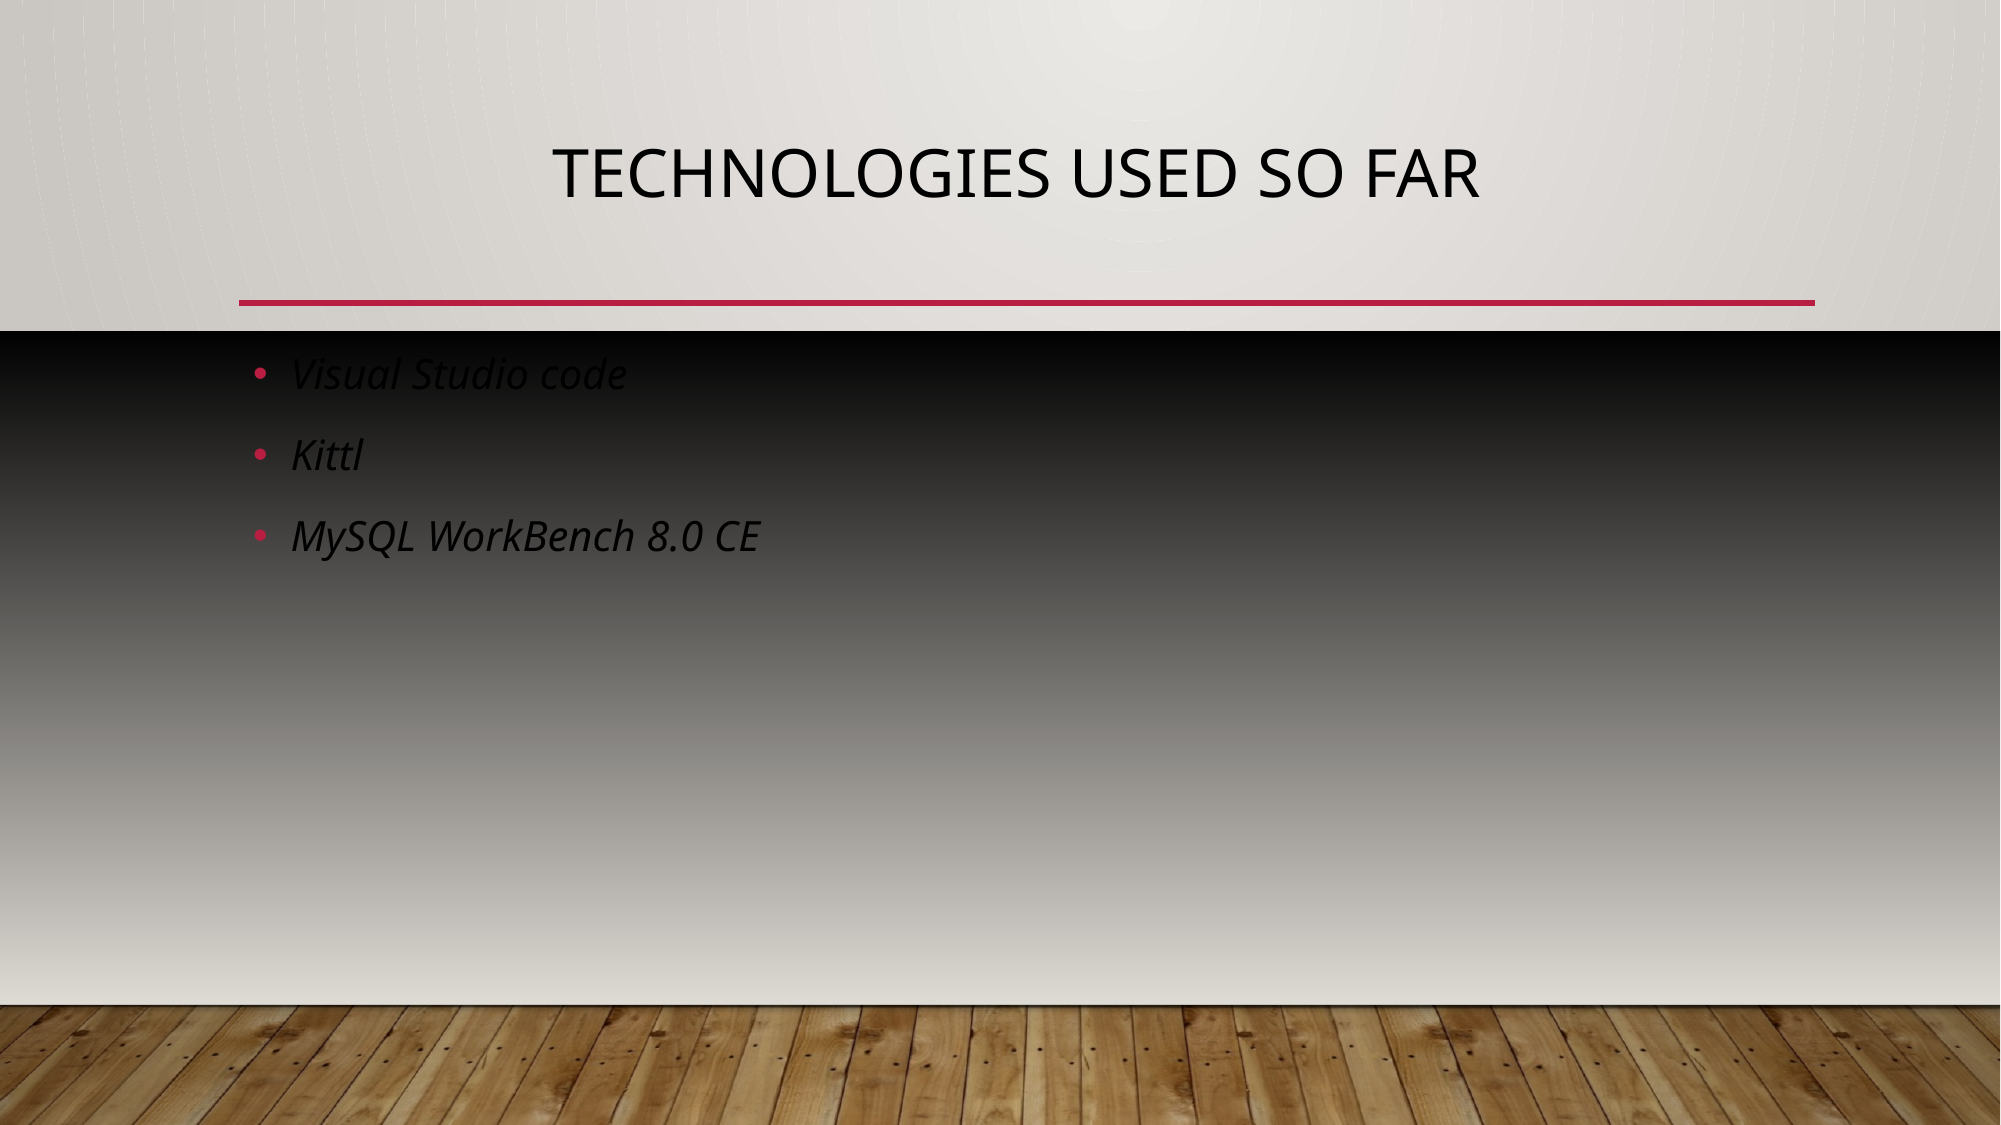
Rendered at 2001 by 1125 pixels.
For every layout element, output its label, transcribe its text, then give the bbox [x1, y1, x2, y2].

list Visual Studio code Kittl MySQL WorkBench 8.0 CE [238, 330, 1814, 897]
title Technologies used so far [238, 131, 1814, 305]
